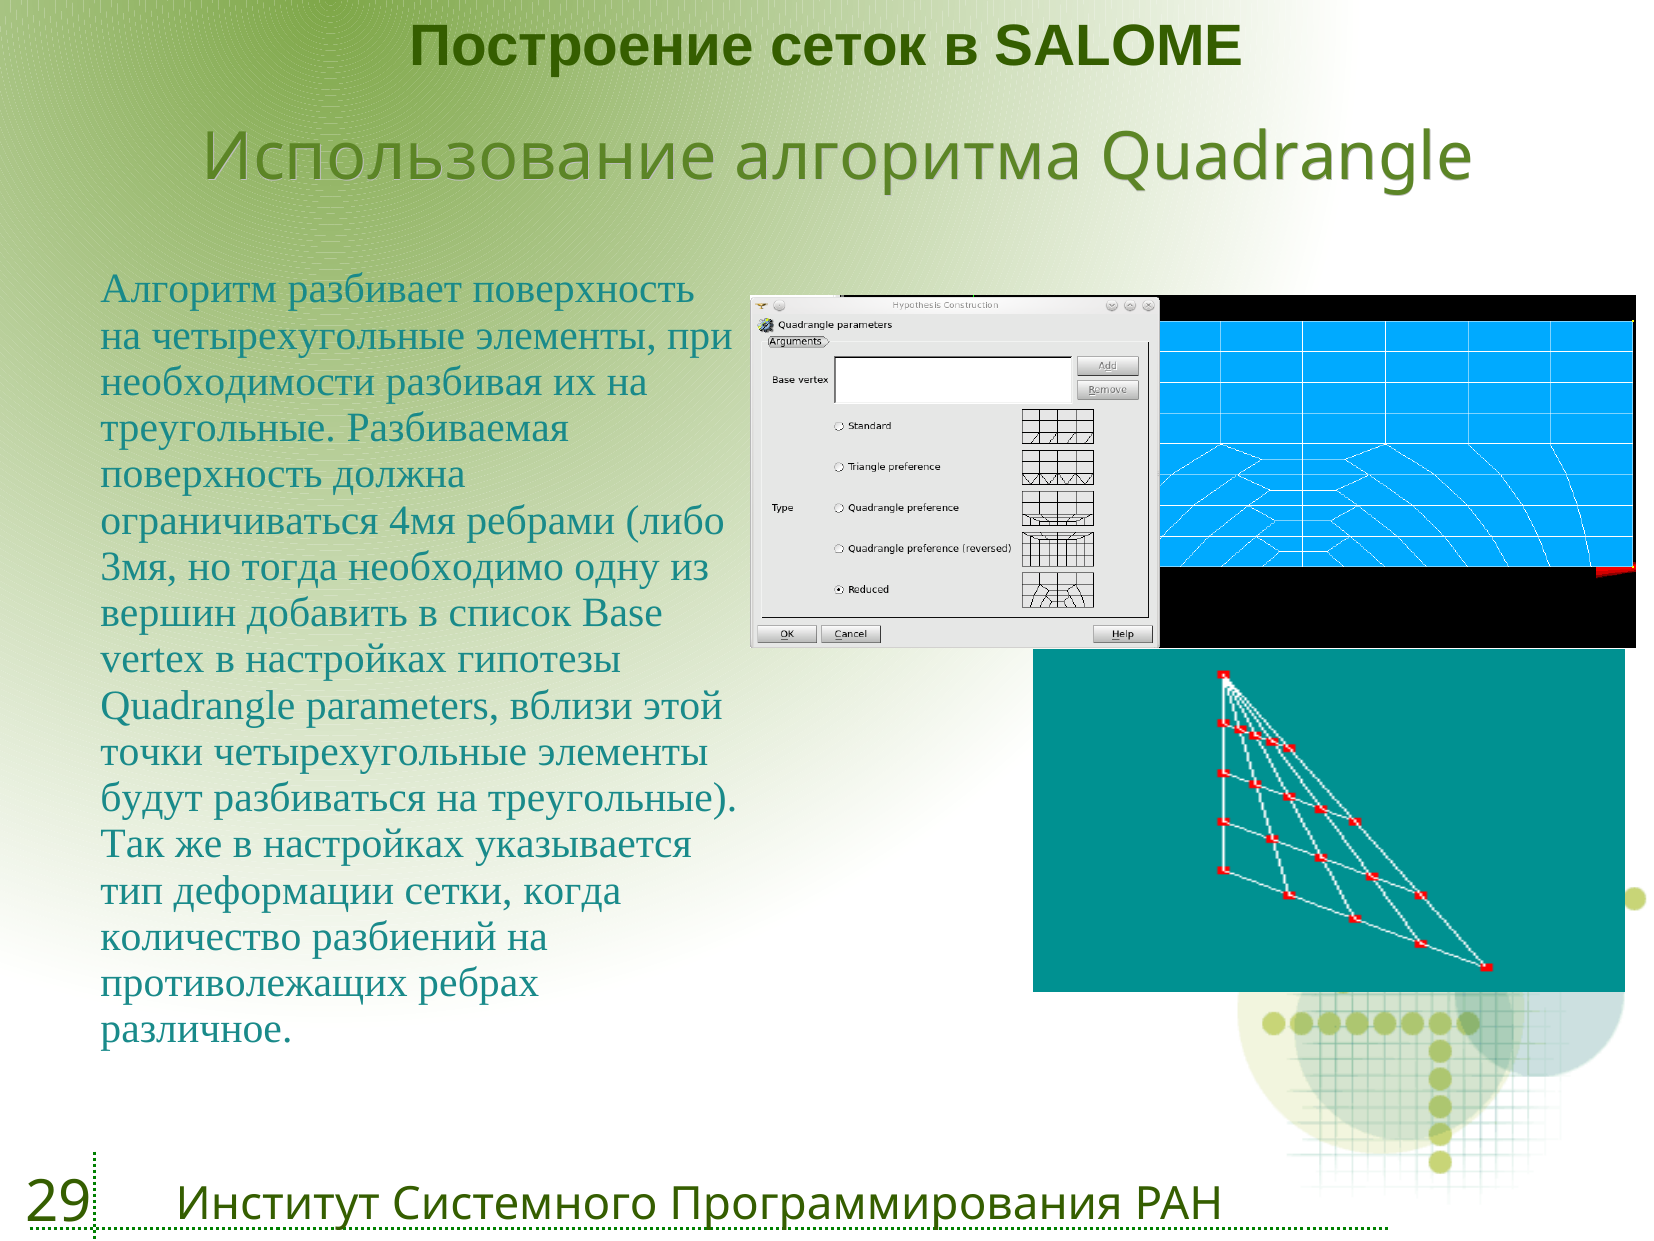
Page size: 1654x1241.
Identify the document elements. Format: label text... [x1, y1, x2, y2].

picture [750, 295, 1636, 648]
picture [1033, 649, 1654, 1211]
list Алгоритм разбивает поверхность на четырехугольные элементы, при необходимости разбивая их на треугольные. Разбиваемая поверхность должна ограничиваться 4мя ребрами (либо 3мя, но тогда необходимо одну из вершин добавить в список Base vertex в настройках гипотезы Quadrangle parameters, вблизи этой точки четырехугольные элементы будут разбиваться на треугольные). Так же в настройках указывается тип деформации сетки, когда количество разбиений на противолежащих ребрах различное. [29, 265, 739, 1052]
title Использование алгоритма Quadrangle [82, 94, 1595, 213]
